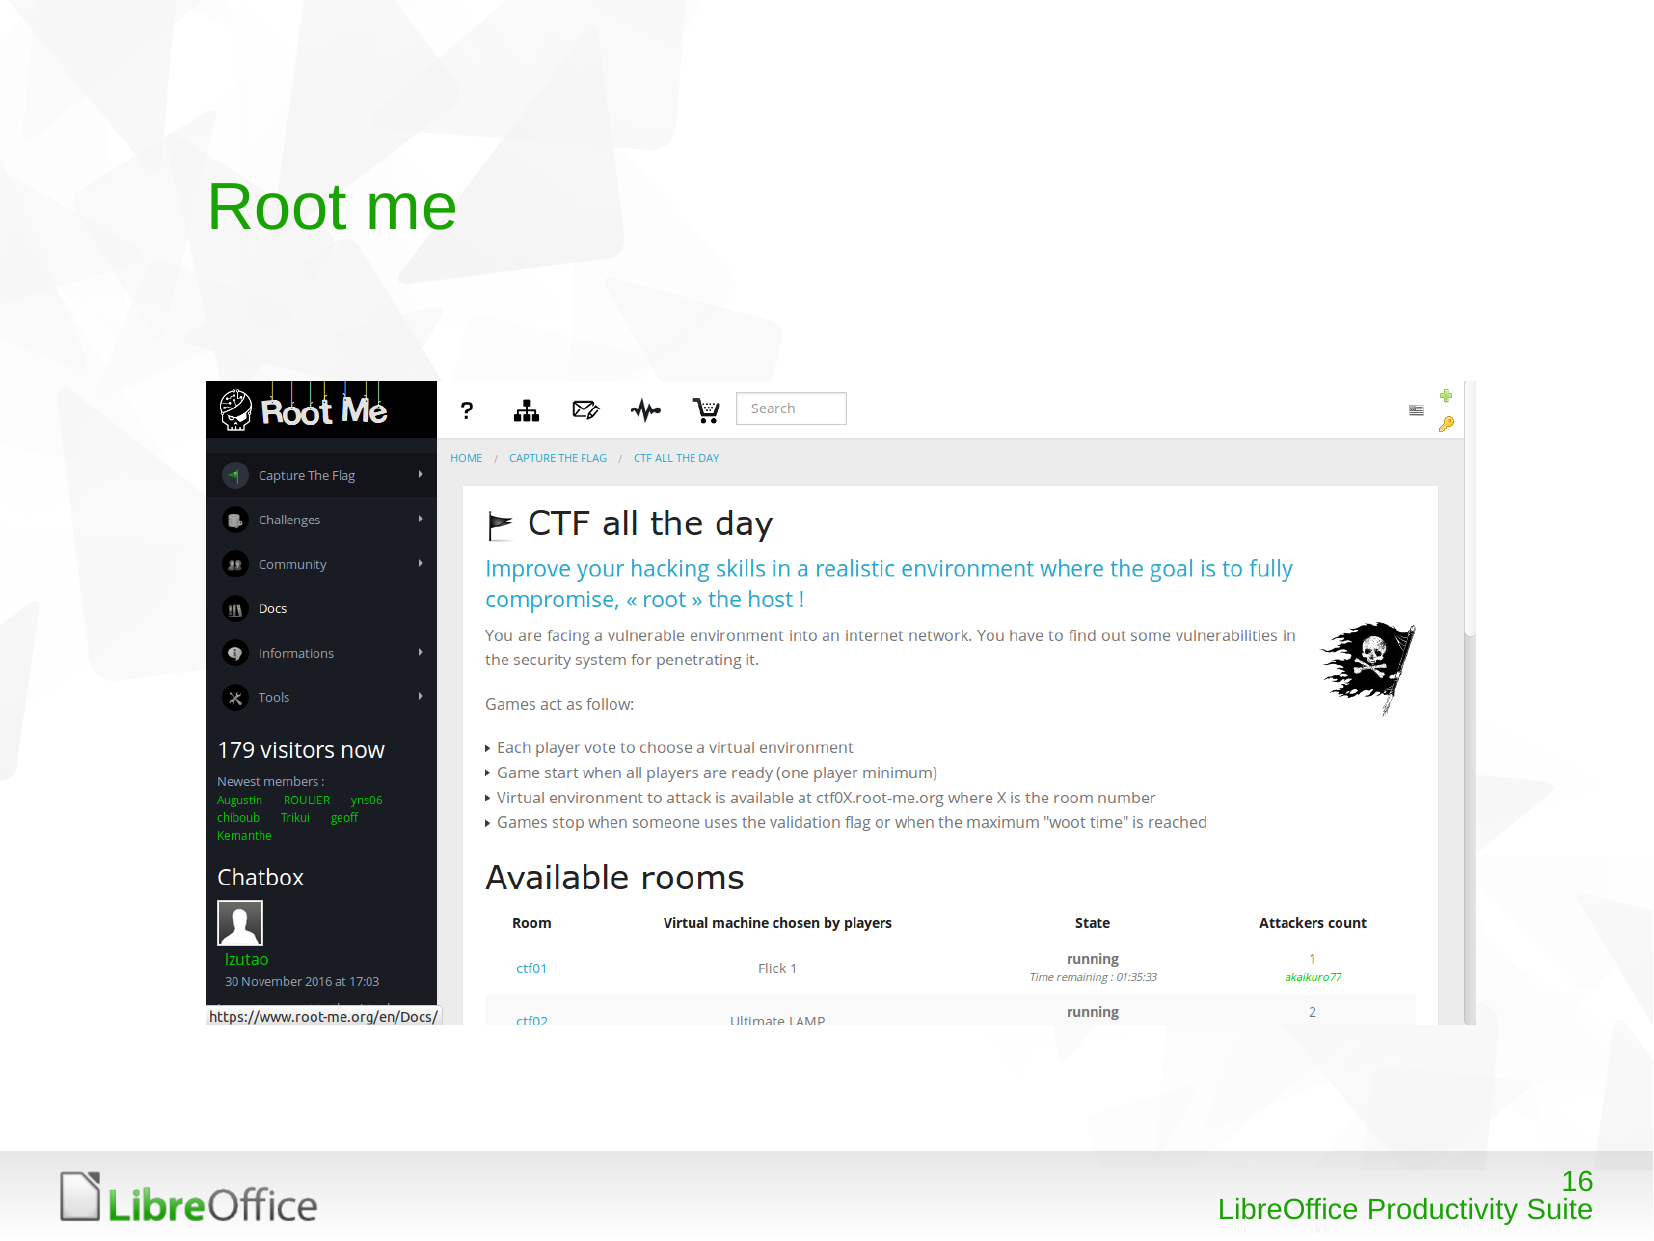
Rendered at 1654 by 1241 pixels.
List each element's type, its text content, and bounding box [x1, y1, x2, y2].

picture [41, 1152, 337, 1241]
title Root me [206, 118, 1476, 296]
picture [0, 0, 1653, 1170]
